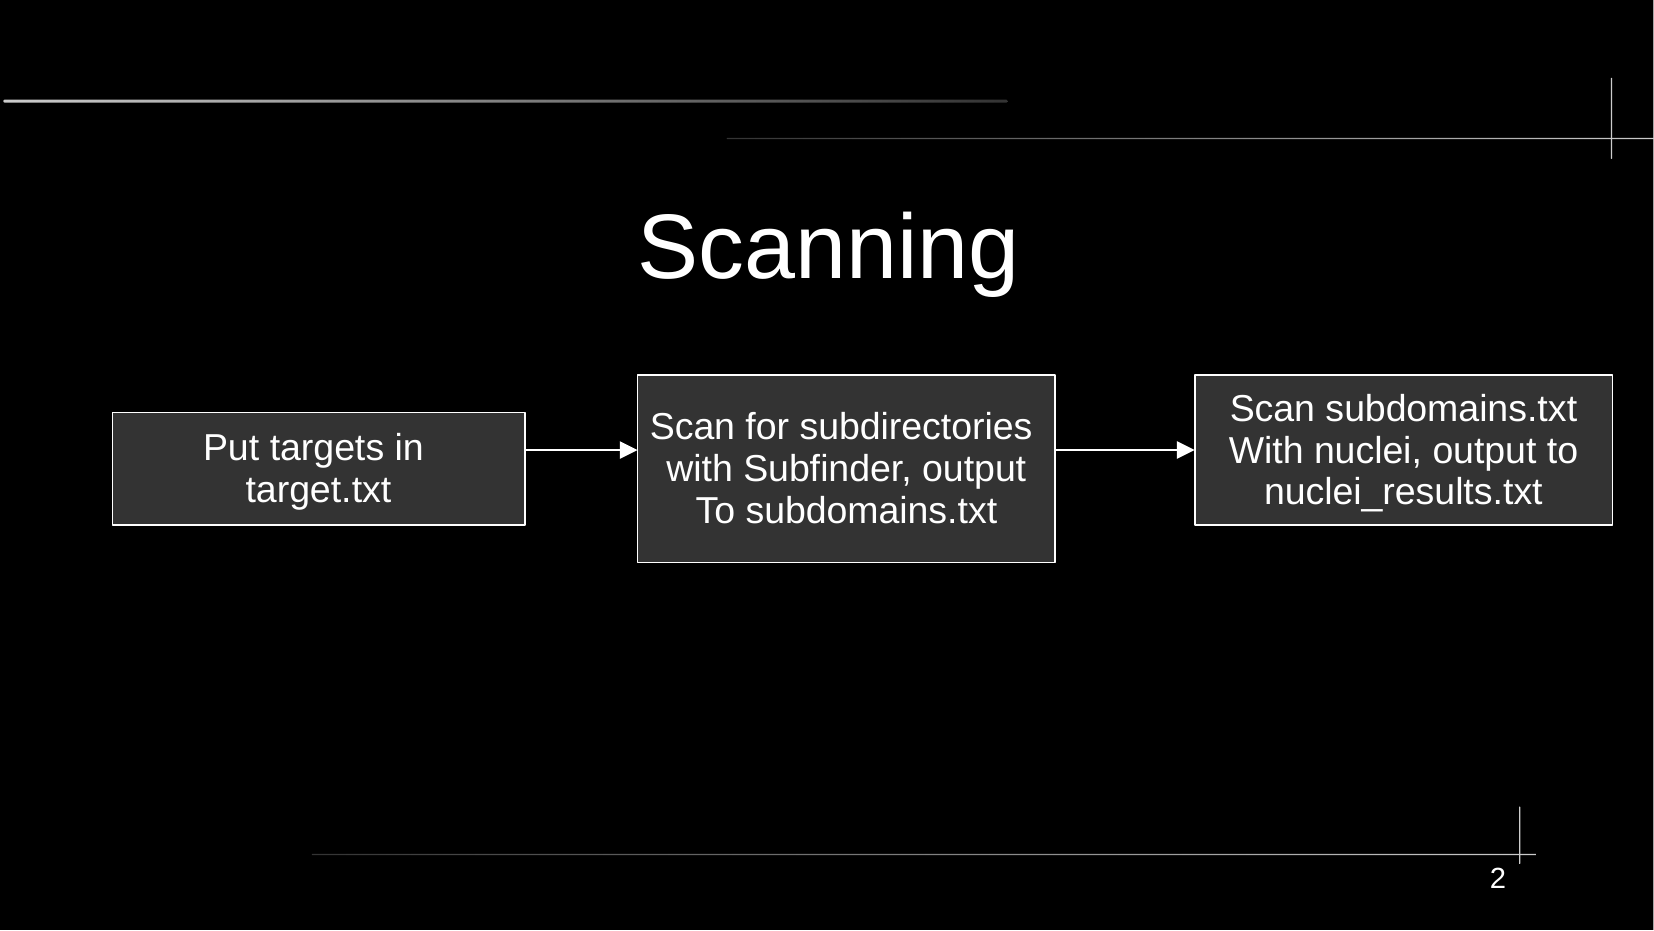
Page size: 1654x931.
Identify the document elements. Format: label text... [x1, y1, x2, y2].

text_box Put targets in target.txt [112, 412, 525, 525]
title Scanning [637, 193, 1126, 301]
text_box Scan for subdirectories with Subfinder, output To subdomains.txt [637, 374, 1056, 563]
text_box Scan subdomains.txt With nuclei, output to nuclei_results.txt [1194, 375, 1613, 526]
